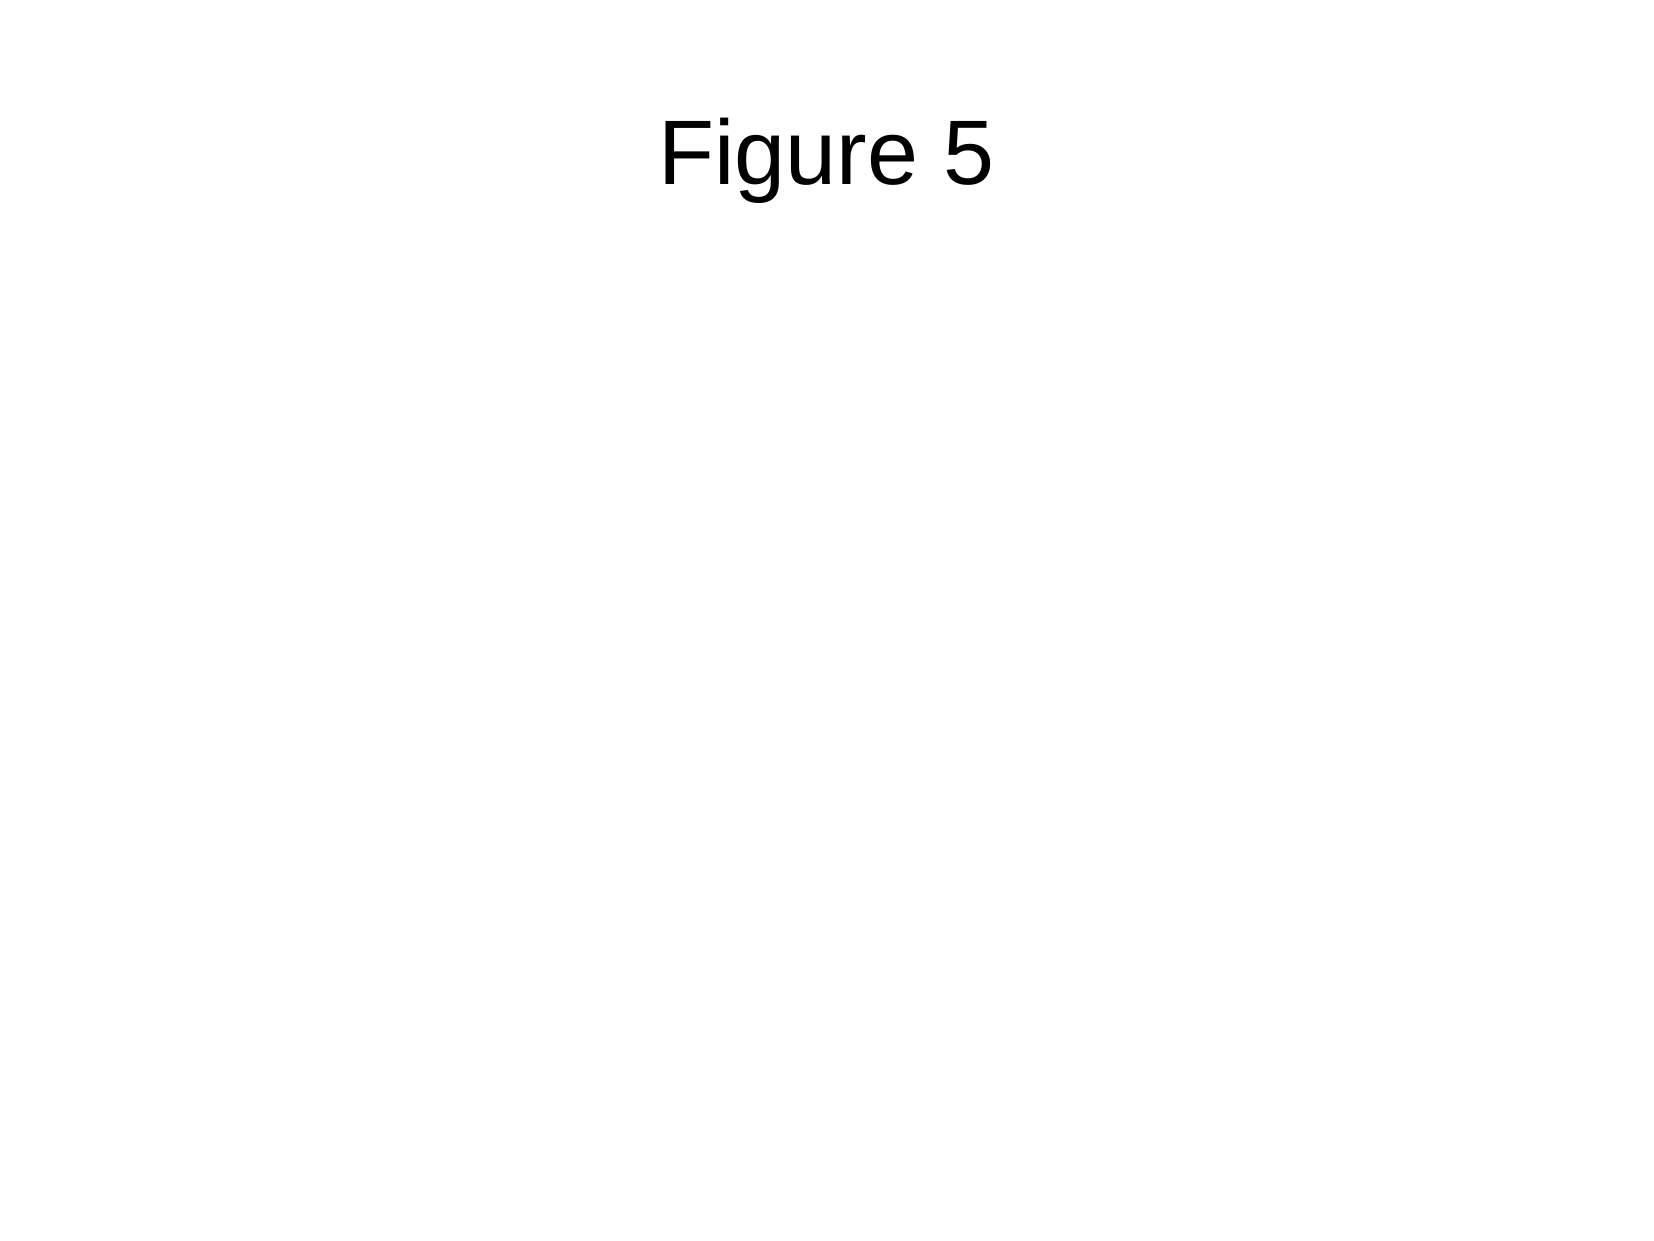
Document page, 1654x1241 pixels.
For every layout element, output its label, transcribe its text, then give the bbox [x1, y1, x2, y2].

title Figure 5 [82, 49, 1571, 257]
